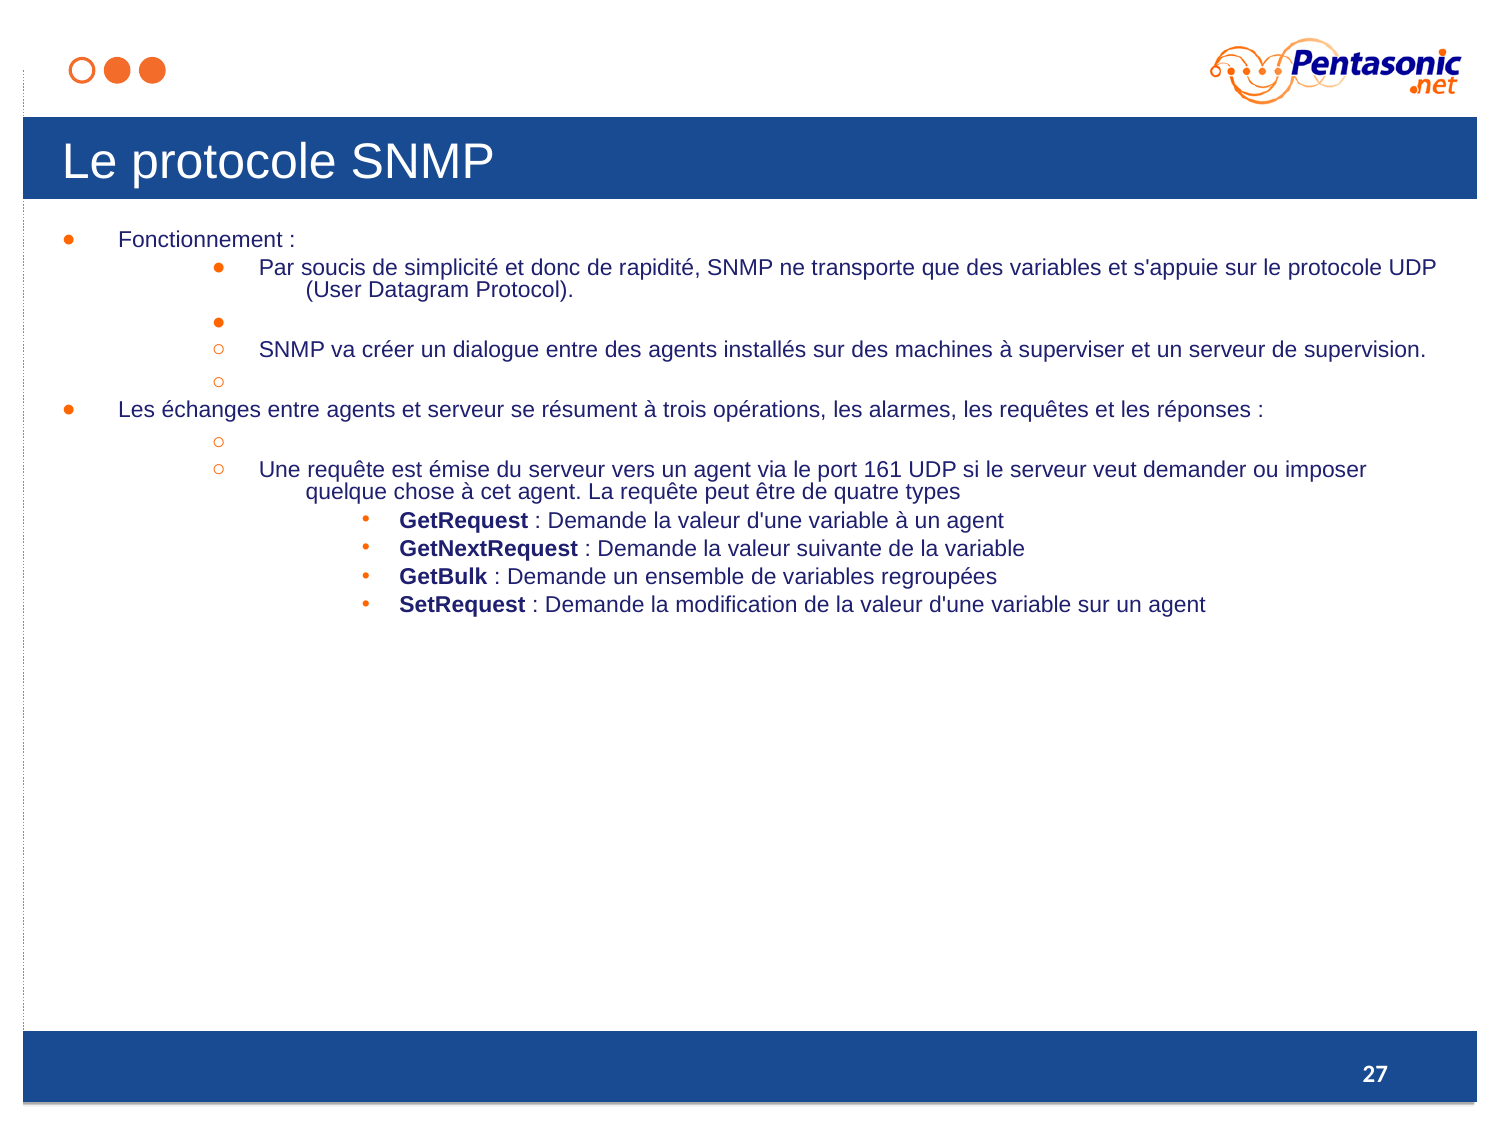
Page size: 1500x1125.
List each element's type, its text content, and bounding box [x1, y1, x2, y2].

list Fonctionnement : Par soucis de simplicité et donc de rapidité, SNMP ne transporte que des variables et s'appuie sur le protocole UDP (User Datagram Protocol). SNMP va créer un dialogue entre des agents installés sur des machines à superviser et un serveur de supervision. Les échanges entre agents et serveur se résument à trois opérations, les alarmes, les requêtes et les réponses : Une requête est émise du serveur vers un agent via le port 161 UDP si le serveur veut demander ou imposer quelque chose à cet agent. La requête peut être de quatre types GetRequest : Demande la valeur d'une variable à un agent GetNextRequest : Demande la valeur suivante de la variable GetBulk : Demande un ensemble de variables regroupées SetRequest : Demande la modification de la valeur d'une variable sur un agent [46, 222, 1454, 1008]
text_box 27 [1347, 1042, 1477, 1103]
title Le protocole SNMP [46, 117, 1454, 200]
